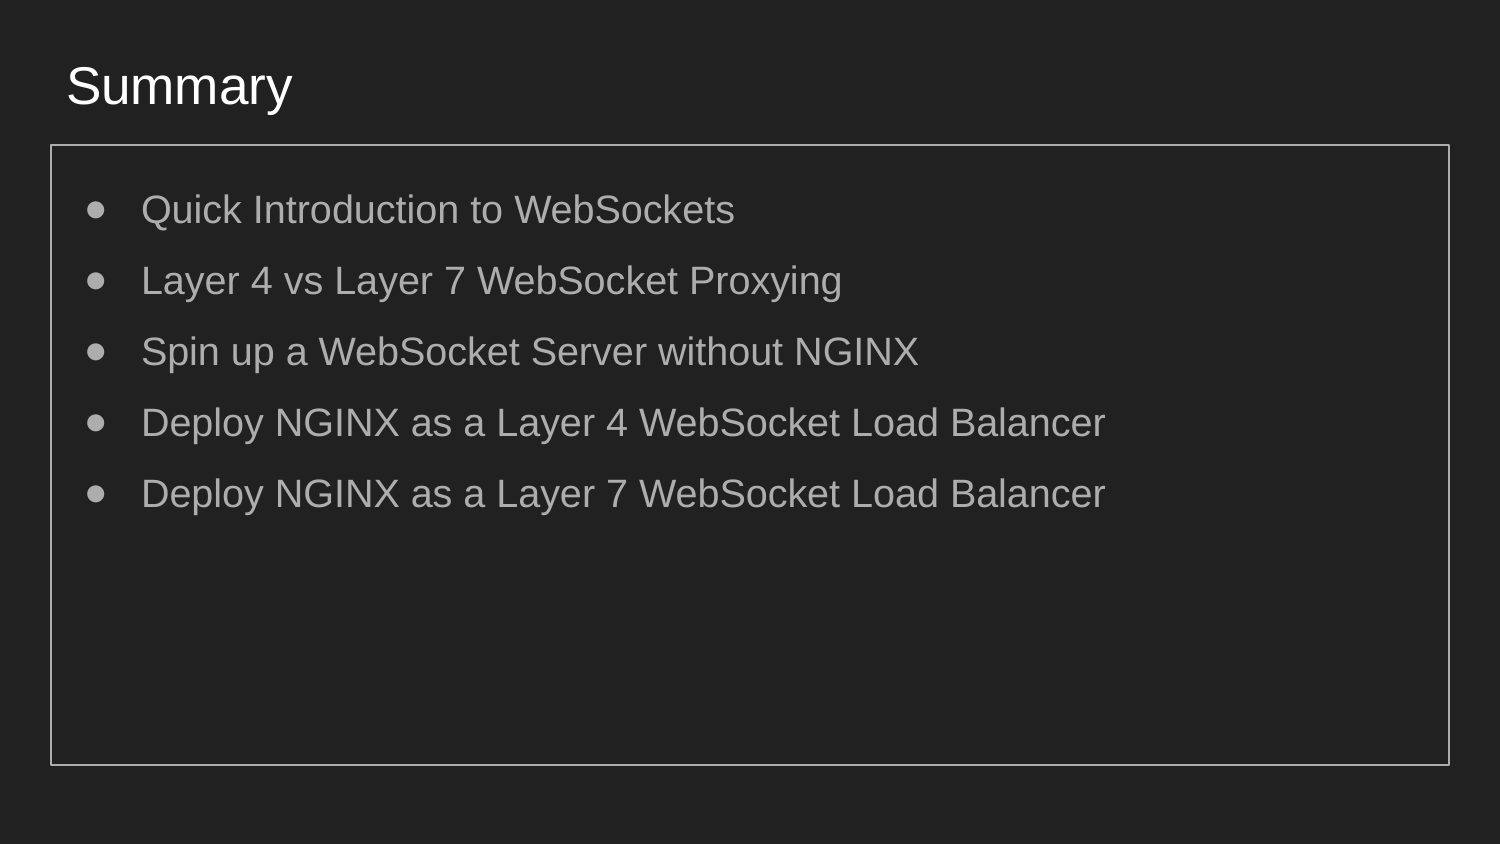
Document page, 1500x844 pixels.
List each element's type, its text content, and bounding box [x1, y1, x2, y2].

title Summary [51, 36, 1449, 131]
list Quick Introduction to WebSockets Layer 4 vs Layer 7 WebSocket Proxying Spin up a WebSocket Server without NGINX Deploy NGINX as a Layer 4 WebSocket Load Balancer Deploy NGINX as a Layer 7 WebSocket Load Balancer [51, 145, 1449, 765]
